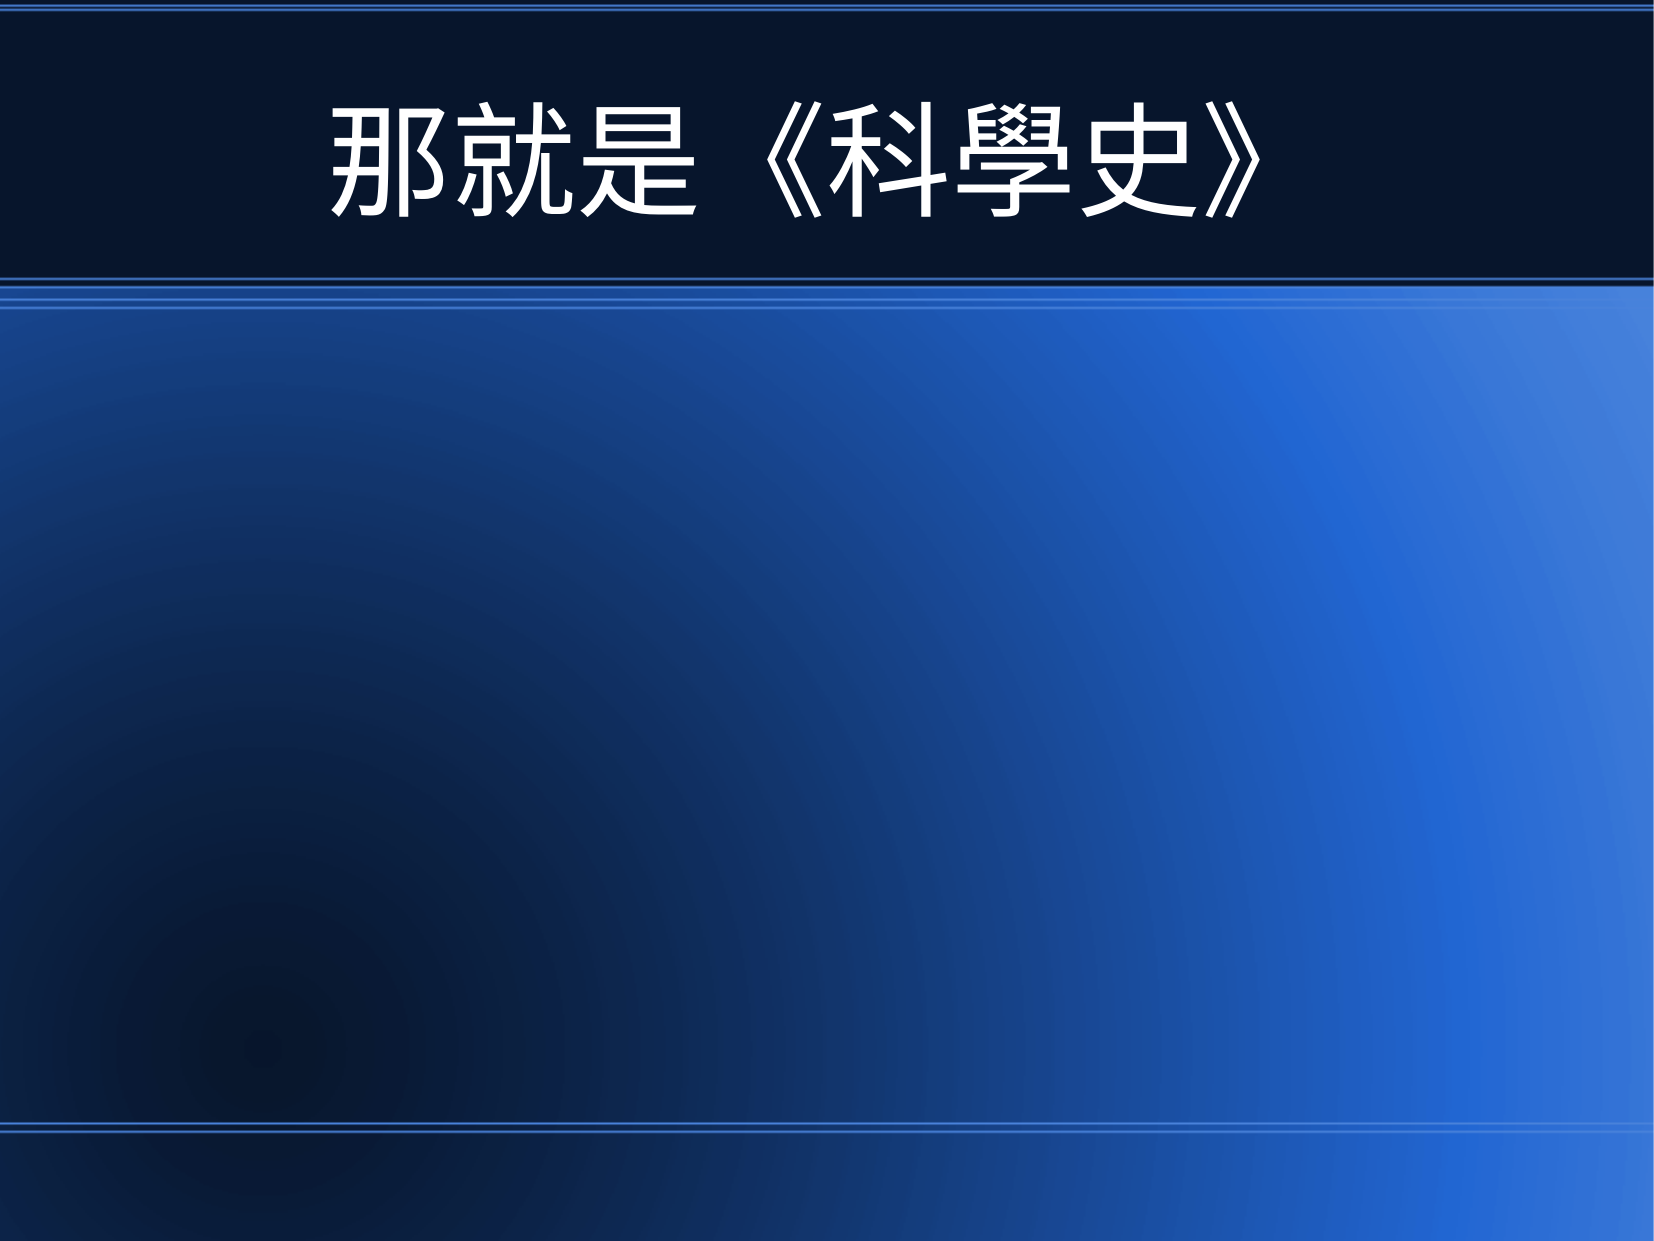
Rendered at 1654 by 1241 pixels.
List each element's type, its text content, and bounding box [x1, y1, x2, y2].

picture [0, 0, 1654, 1241]
title 那就是《科學史》 [82, 49, 1571, 257]
